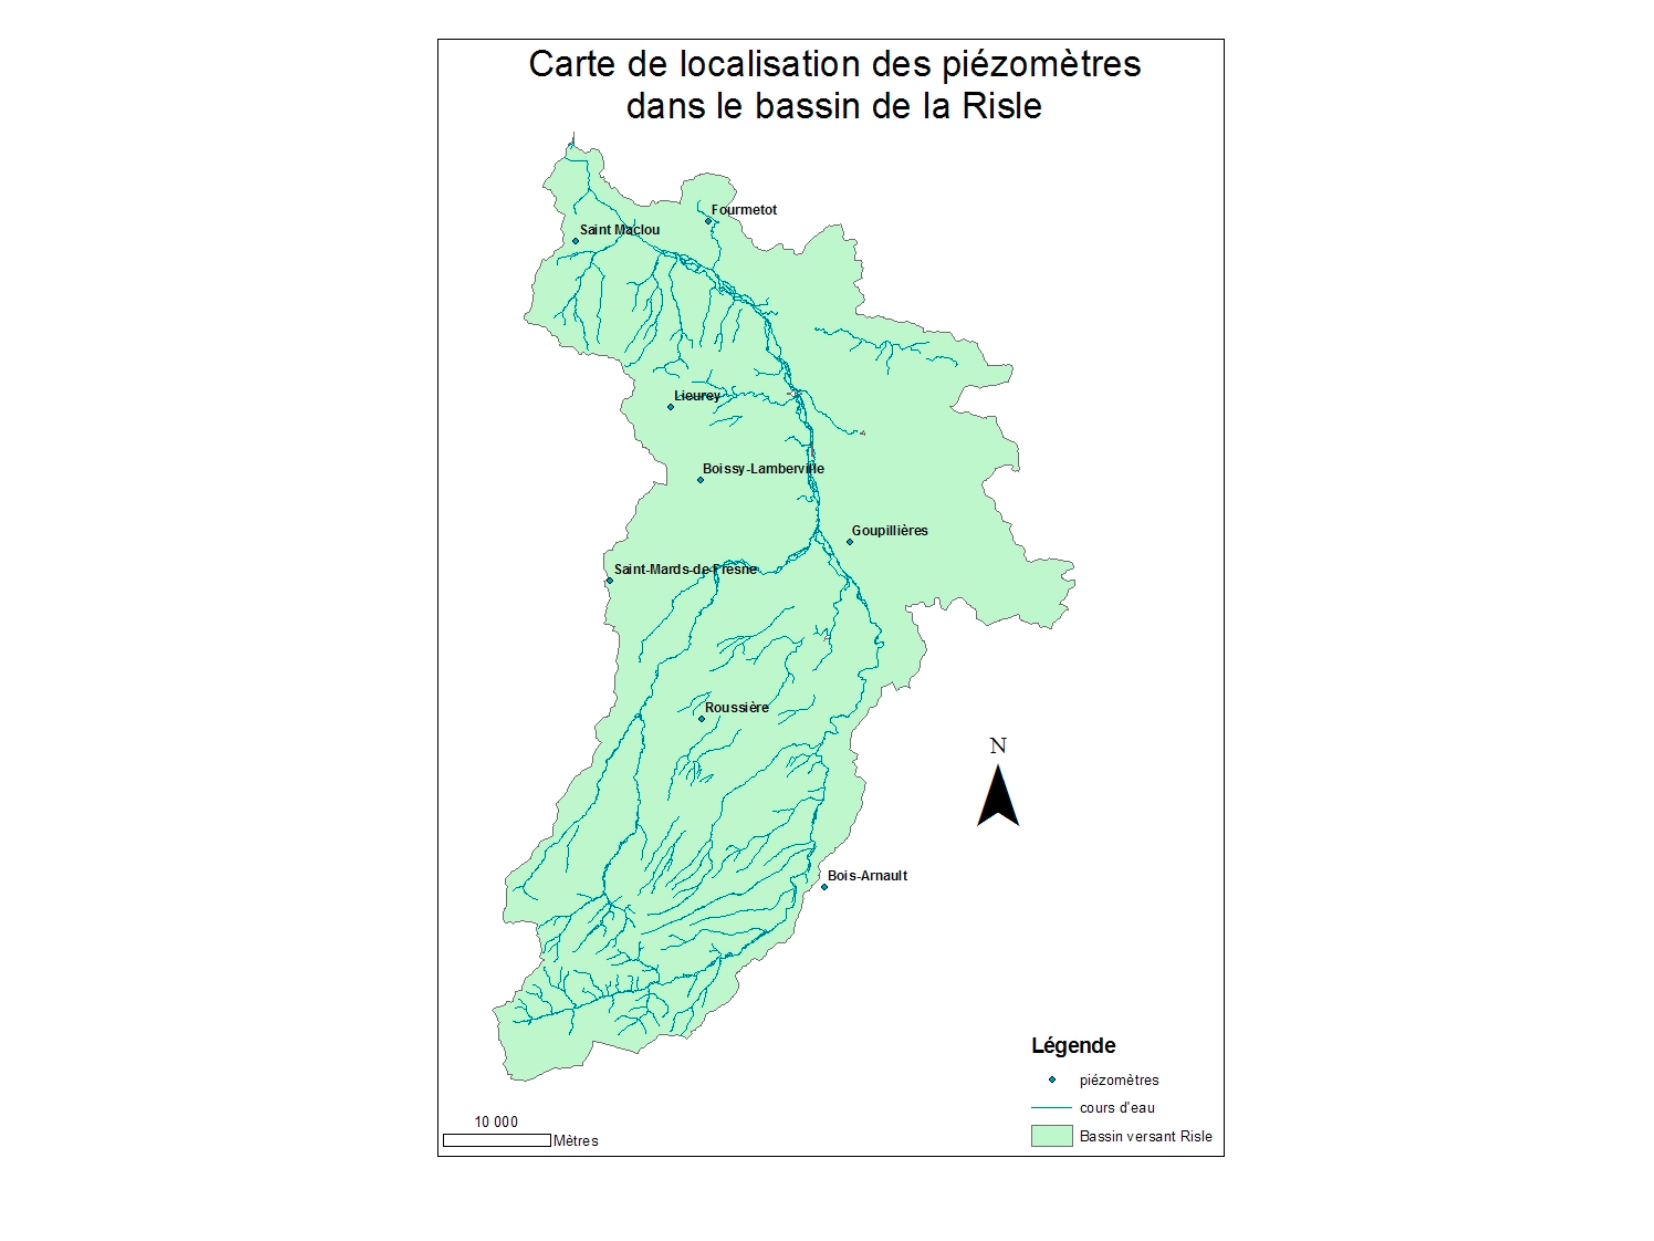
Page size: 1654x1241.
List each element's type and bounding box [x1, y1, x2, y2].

picture [391, 0, 1269, 1241]
